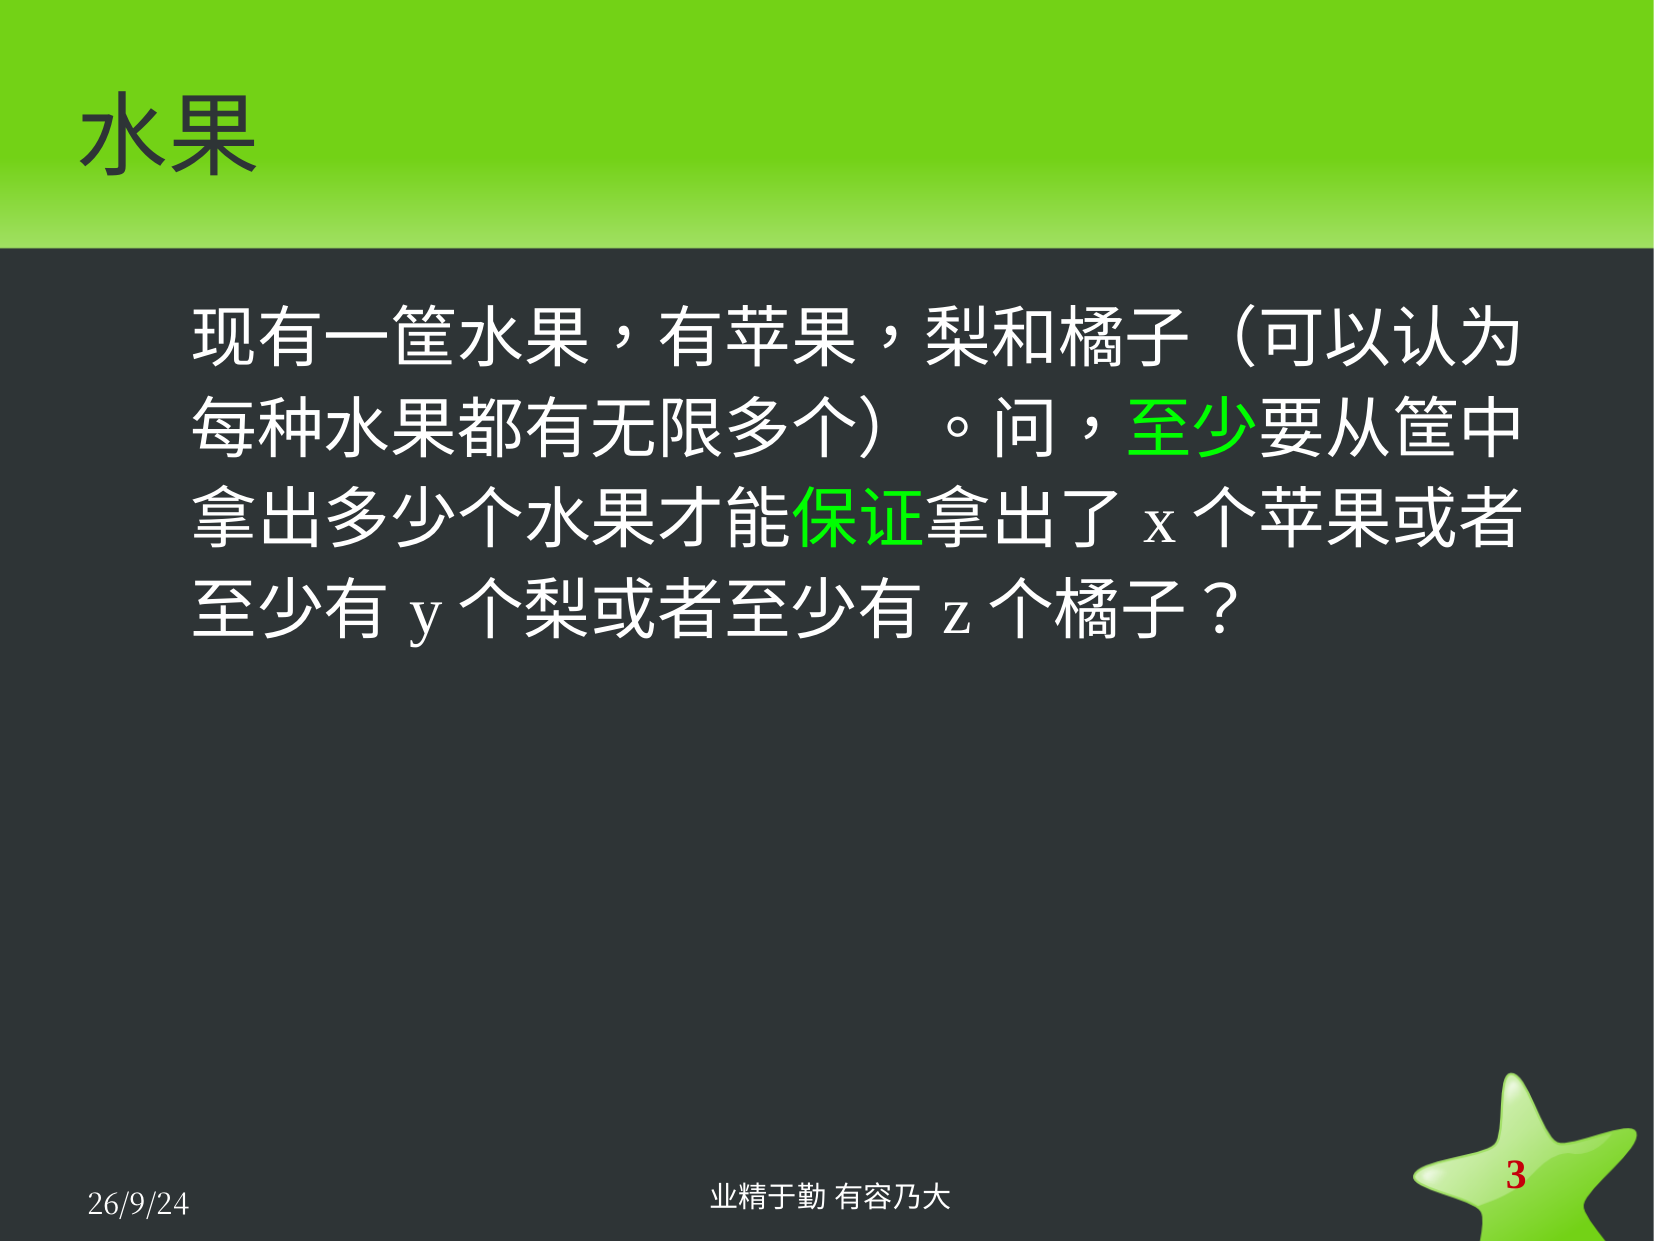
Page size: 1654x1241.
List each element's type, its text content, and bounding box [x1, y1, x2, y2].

list 现有一筐水果，有苹果，梨和橘子（可以认为每种水果都有无限多个）。问，至少要从筐中拿出多少个水果才能保证拿出了x个苹果或者至少有y个梨或者至少有z个橘子？ [82, 290, 1571, 1109]
title 水果 [76, 29, 1565, 237]
picture [0, 0, 1654, 1241]
